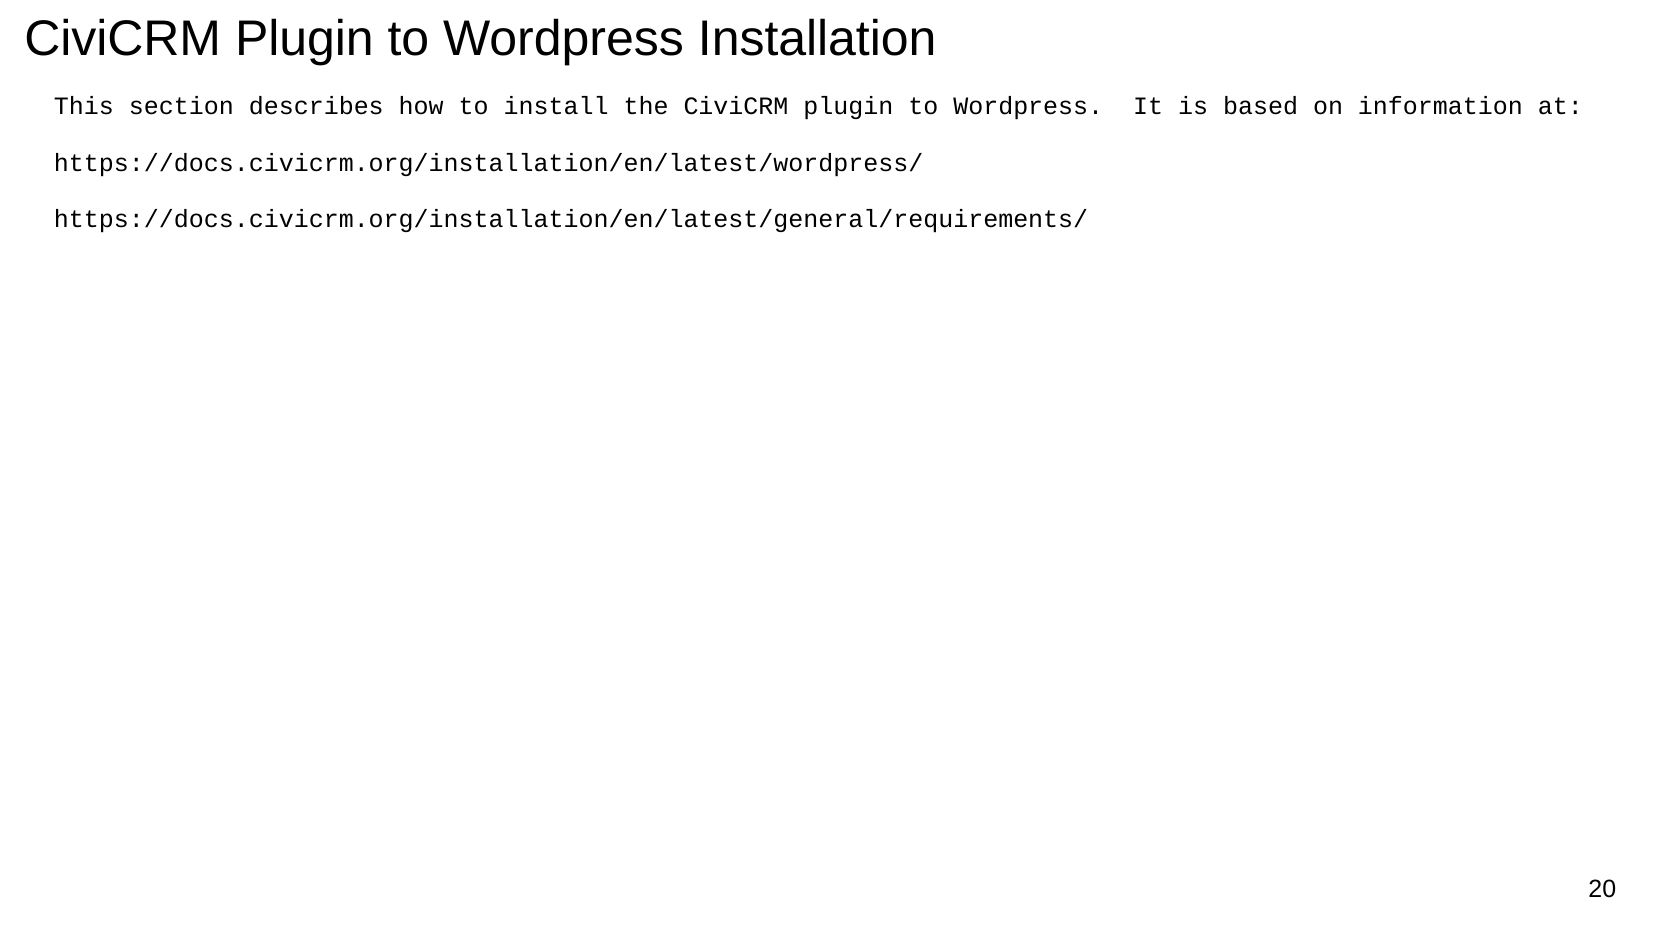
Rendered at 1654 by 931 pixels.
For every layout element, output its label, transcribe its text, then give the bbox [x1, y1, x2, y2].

text_box This section describes how to install the CiviCRM plugin to Wordpress. It is based on information at: https://docs.civicrm.org/installation/en/latest/wordpress/ https://docs.civicrm.org/installation/en/latest/general/requirements/ [39, 86, 1606, 451]
text_box <number> [1573, 867, 1636, 911]
subtitle CiviCRM Plugin to Wordpress Installation [24, 9, 1596, 112]
